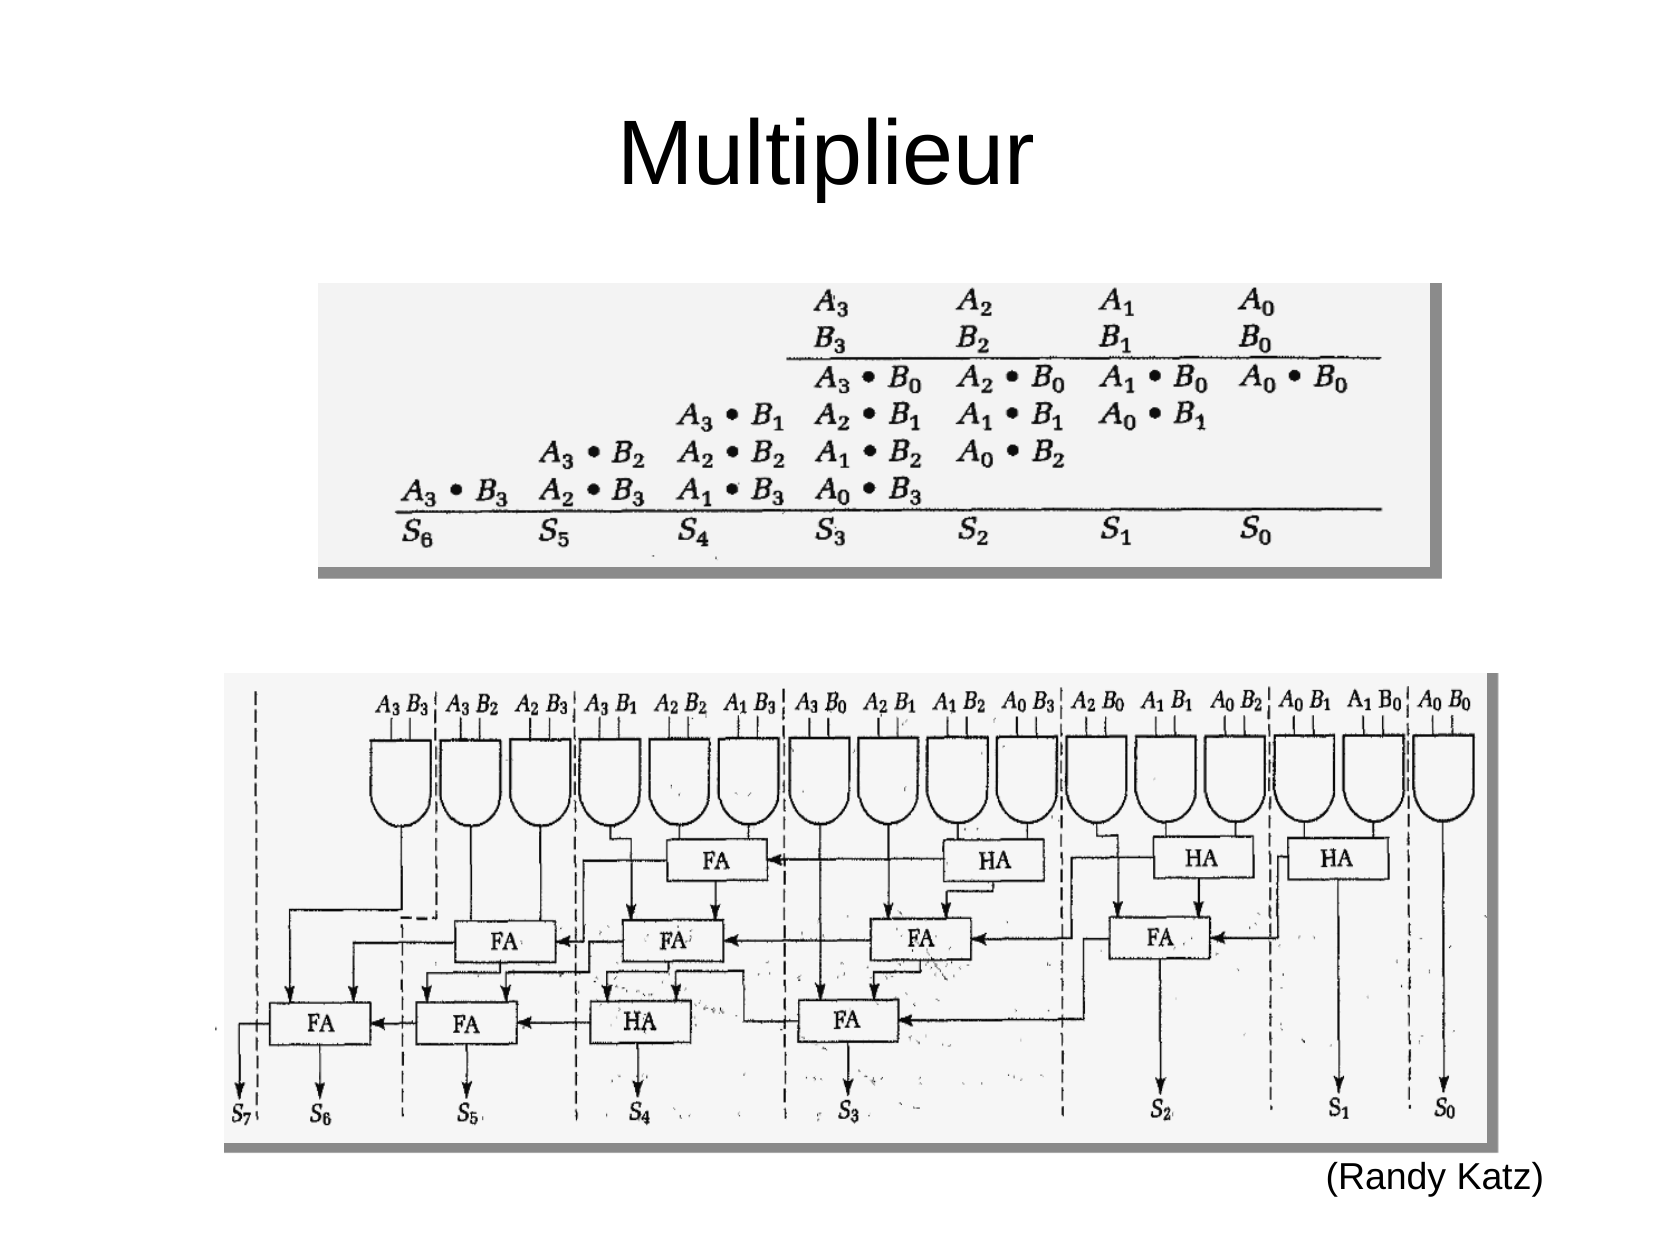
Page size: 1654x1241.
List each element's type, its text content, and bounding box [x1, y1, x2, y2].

picture [212, 661, 1487, 1143]
picture [307, 271, 1430, 567]
title Multiplieur [82, 49, 1571, 257]
text_box (Randy Katz) [1310, 1147, 1560, 1205]
